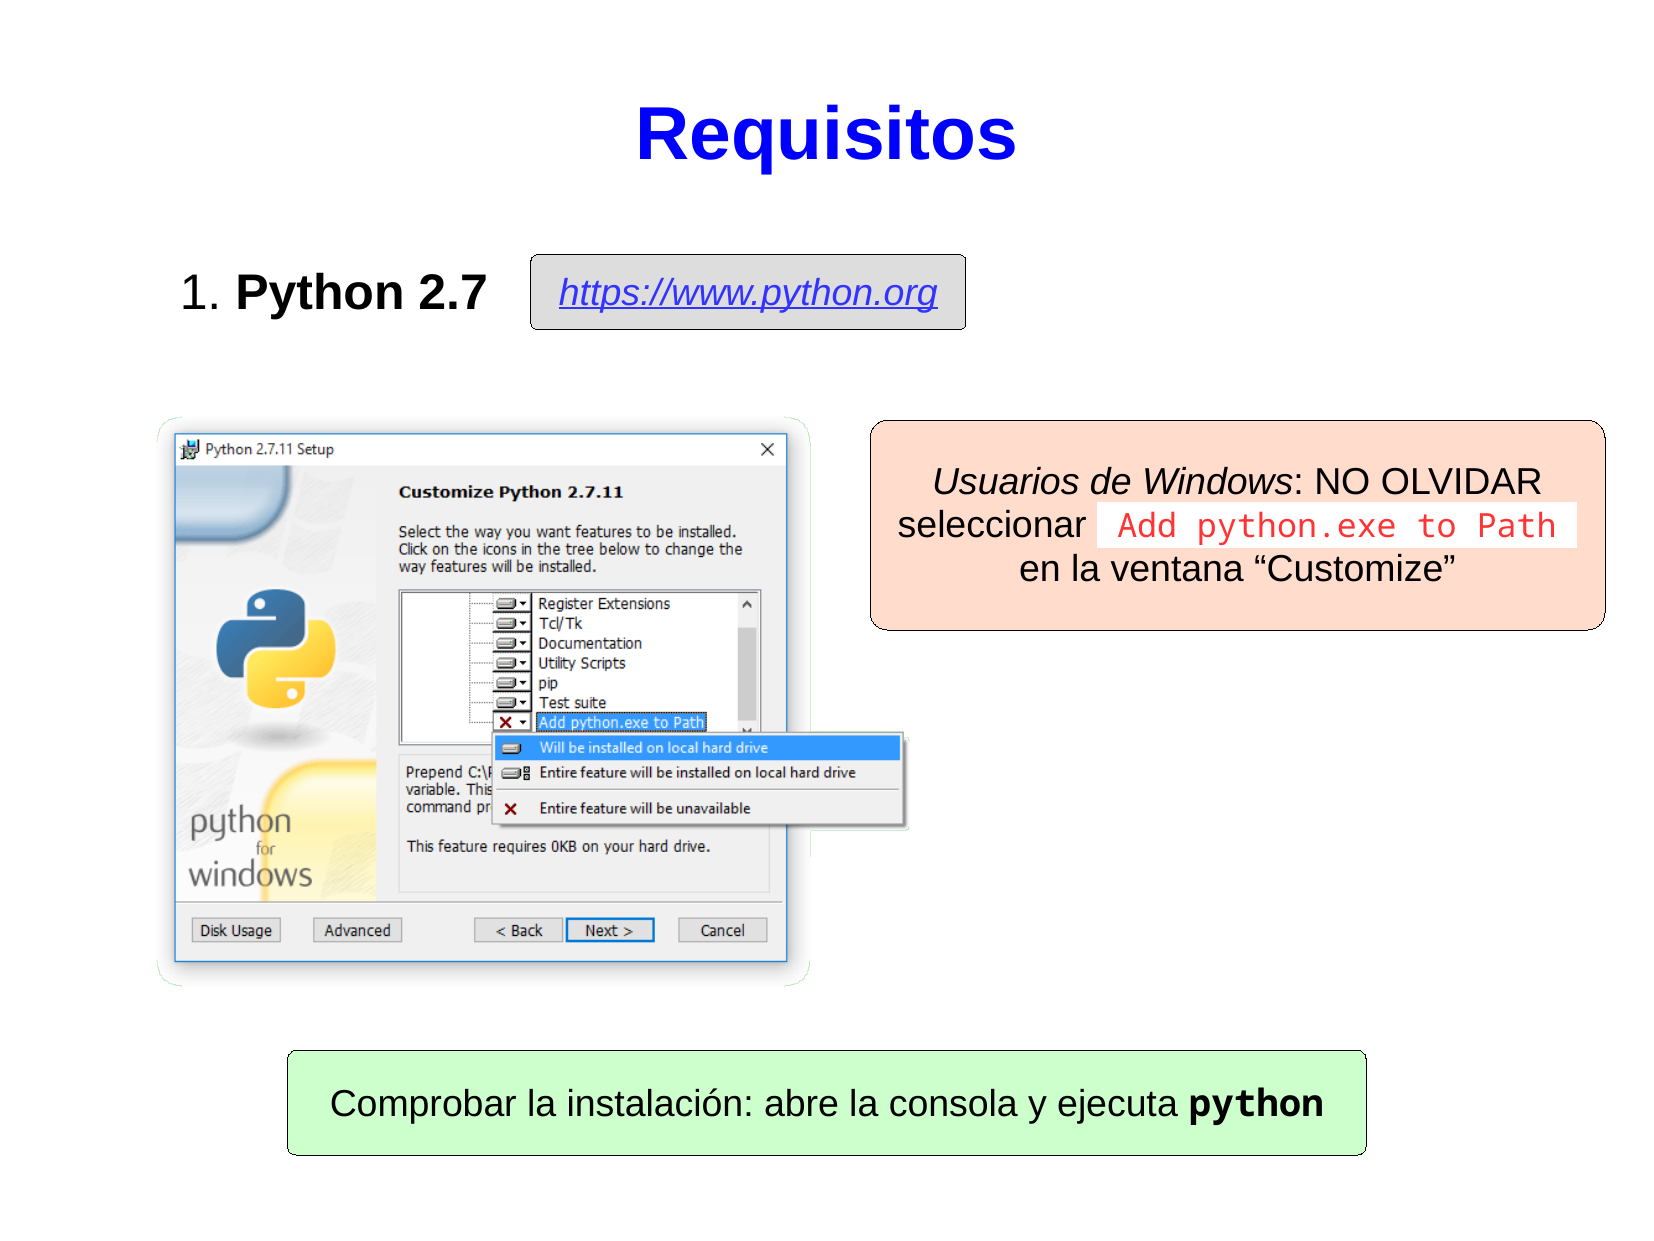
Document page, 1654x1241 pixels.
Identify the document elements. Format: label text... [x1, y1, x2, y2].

title Requisitos [82, 30, 1571, 238]
text_box 1. Python 2.7 [165, 239, 511, 345]
text_box Usuarios de Windows: NO OLVIDAR seleccionar Add python.exe to Path en la ventana “Customize” [870, 420, 1606, 631]
picture [156, 416, 910, 987]
text_box https://www.python.org [530, 254, 966, 330]
text_box Comprobar la instalación: abre la consola y ejecuta python [287, 1050, 1367, 1156]
